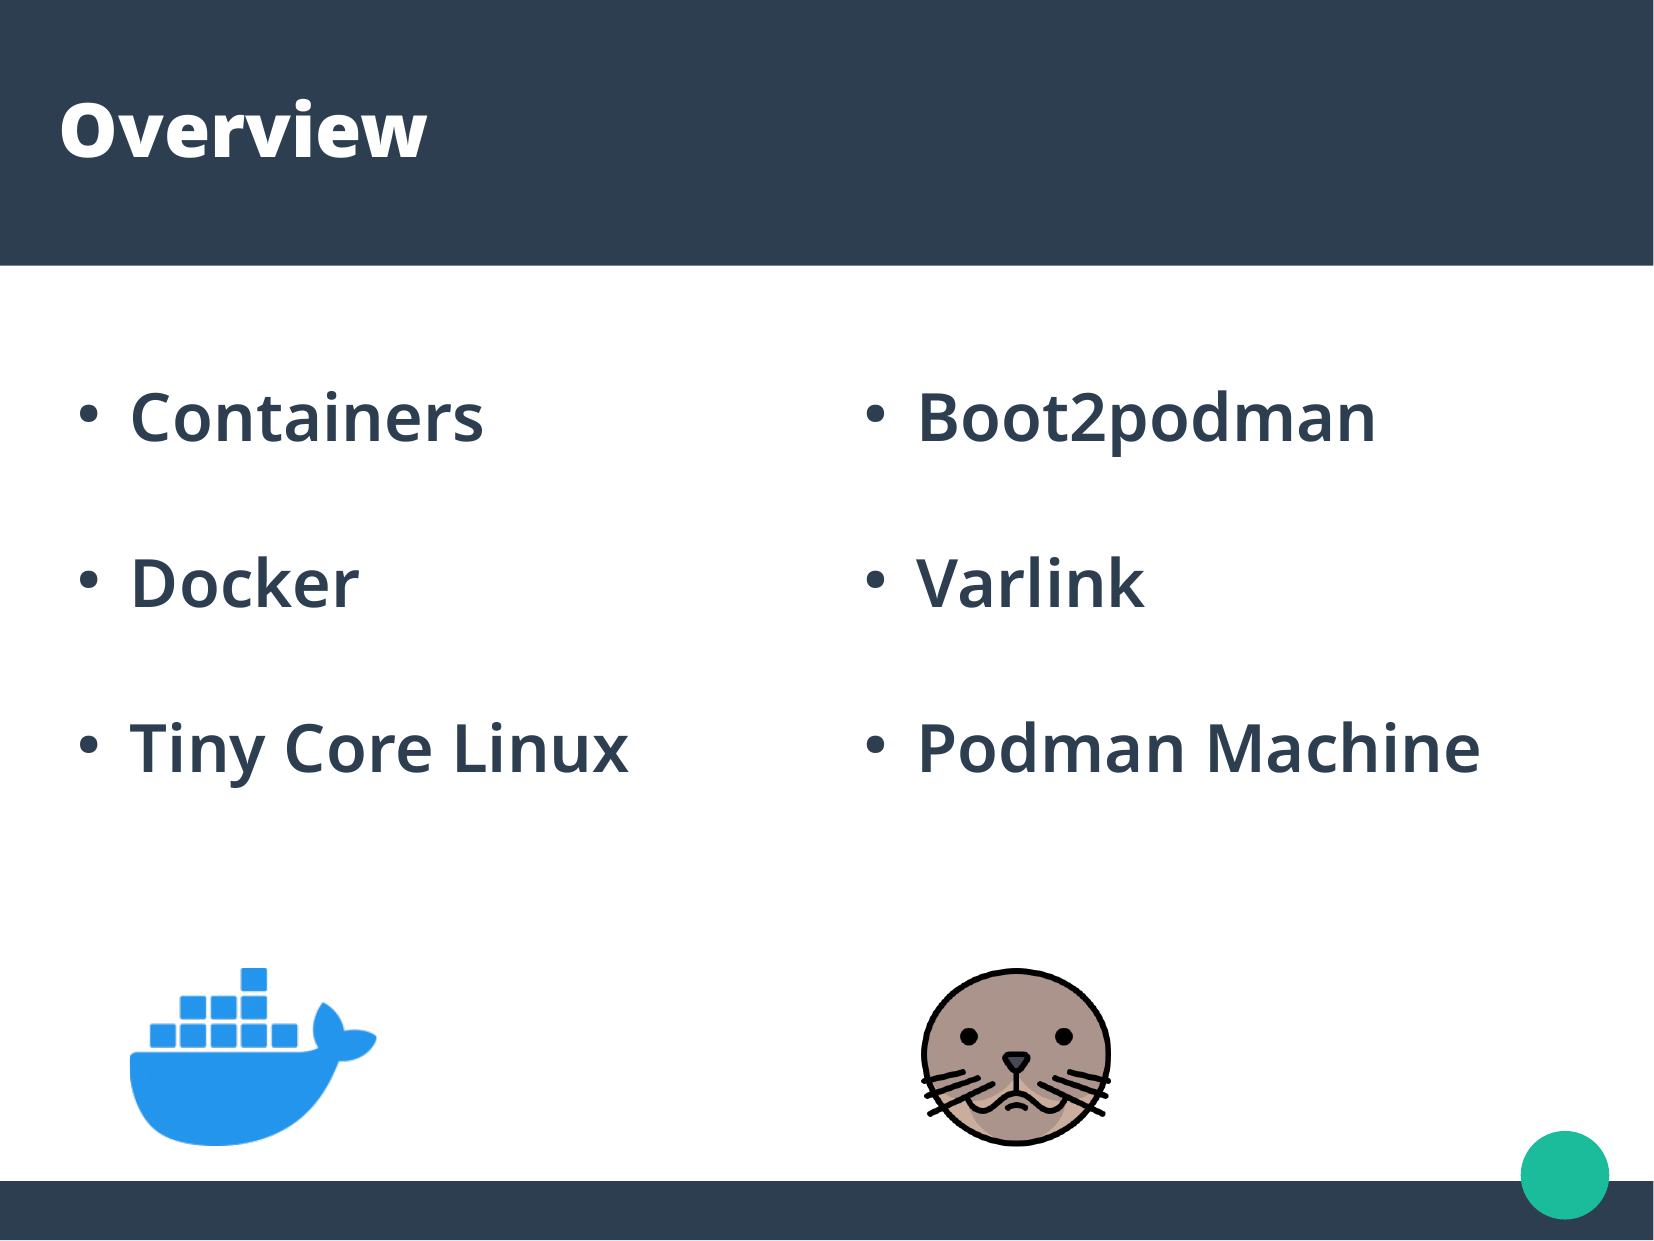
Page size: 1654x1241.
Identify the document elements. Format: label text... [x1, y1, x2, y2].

title Overview [59, 49, 1595, 207]
picture [921, 962, 1111, 1152]
list Containers Docker Tiny Core Linux [59, 324, 809, 1152]
list Boot2podman Varlink Podman Machine [845, 324, 1596, 1152]
picture [129, 968, 377, 1146]
